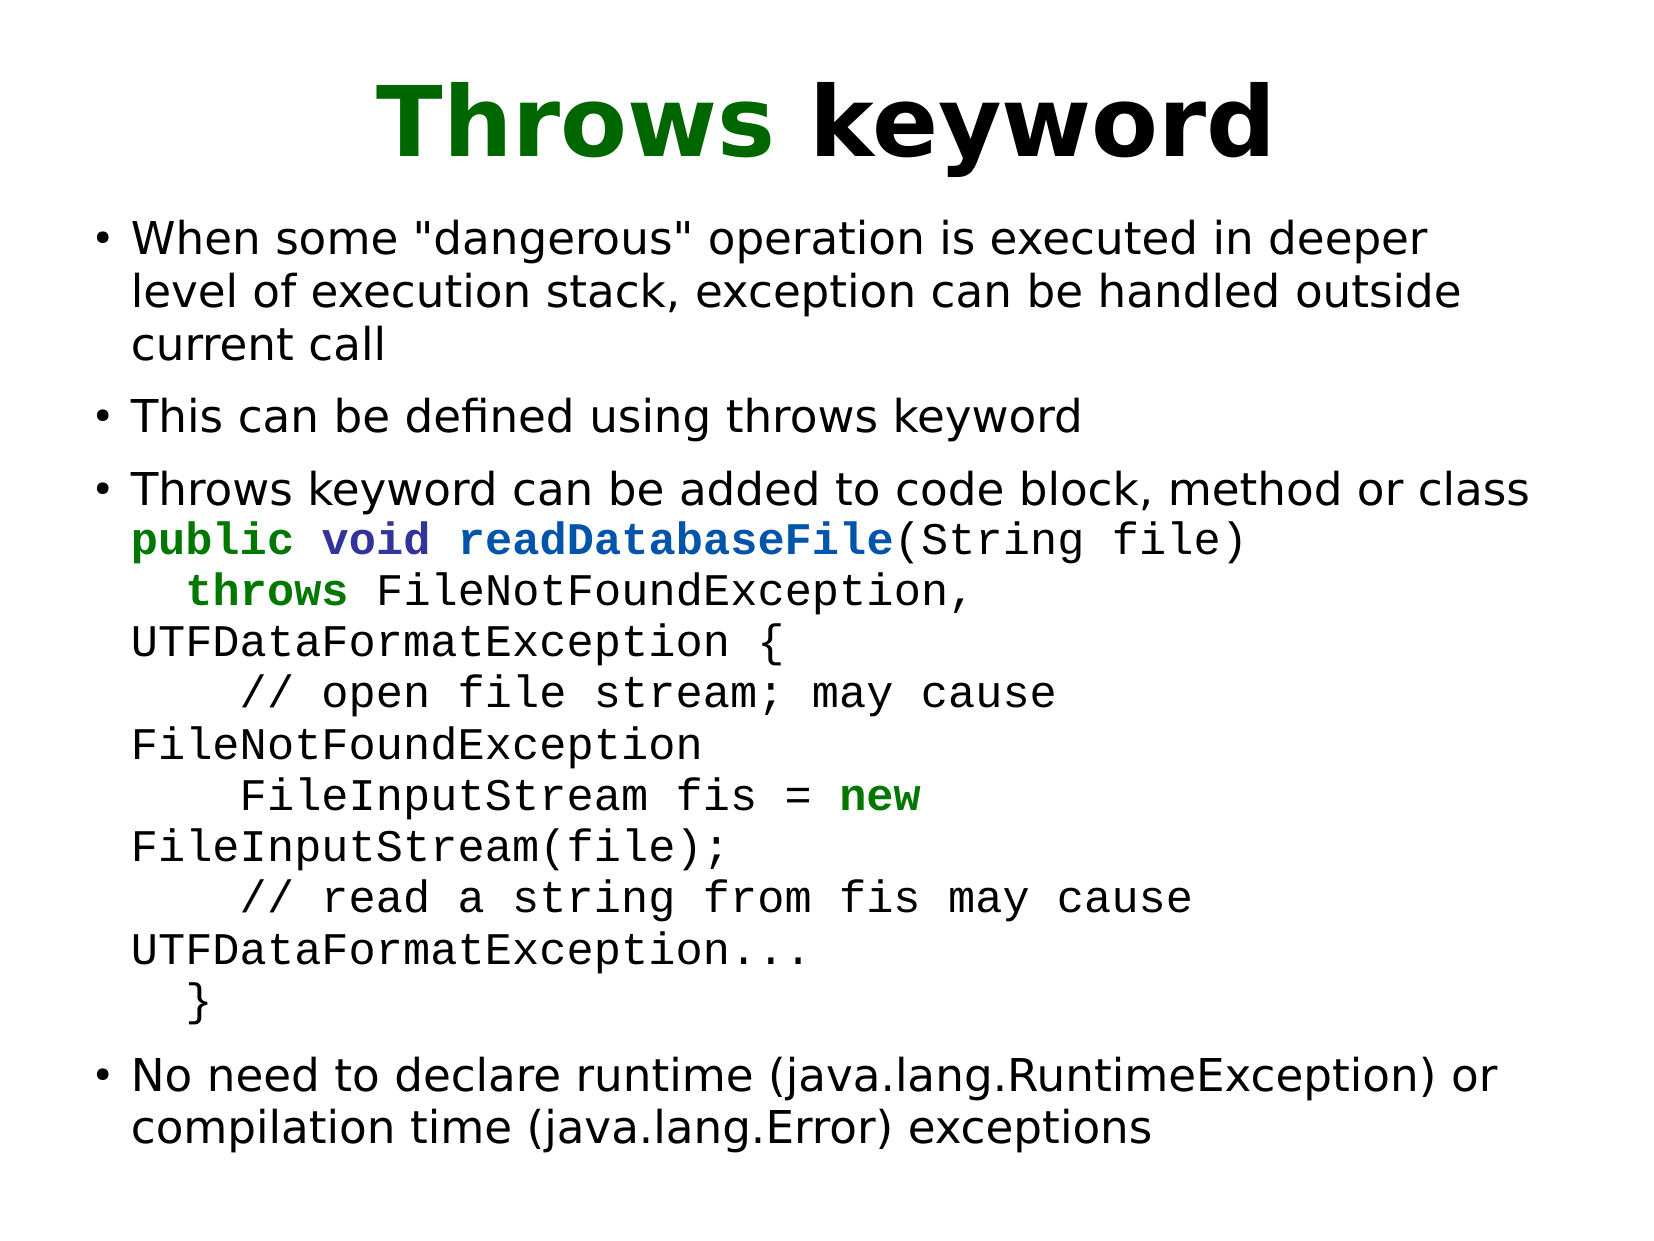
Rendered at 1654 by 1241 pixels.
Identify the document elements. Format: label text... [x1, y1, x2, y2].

title Throws keyword [82, 49, 1571, 196]
list When some "dangerous" operation is executed in deeper level of execution stack, exception can be handled outside current call This can be defined using throws keyword Throws keyword can be added to code block, method or class public void readDatabaseFile(String file) throws FileNotFoundException, UTFDataFormatException { // open file stream; may cause FileNotFoundException FileInputStream fis = new FileInputStream(file); // read a string from fis may cause UTFDataFormatException... } No need to declare runtime (java.lang.RuntimeException) or compilation time (java.lang.Error) exceptions [82, 212, 1538, 1193]
